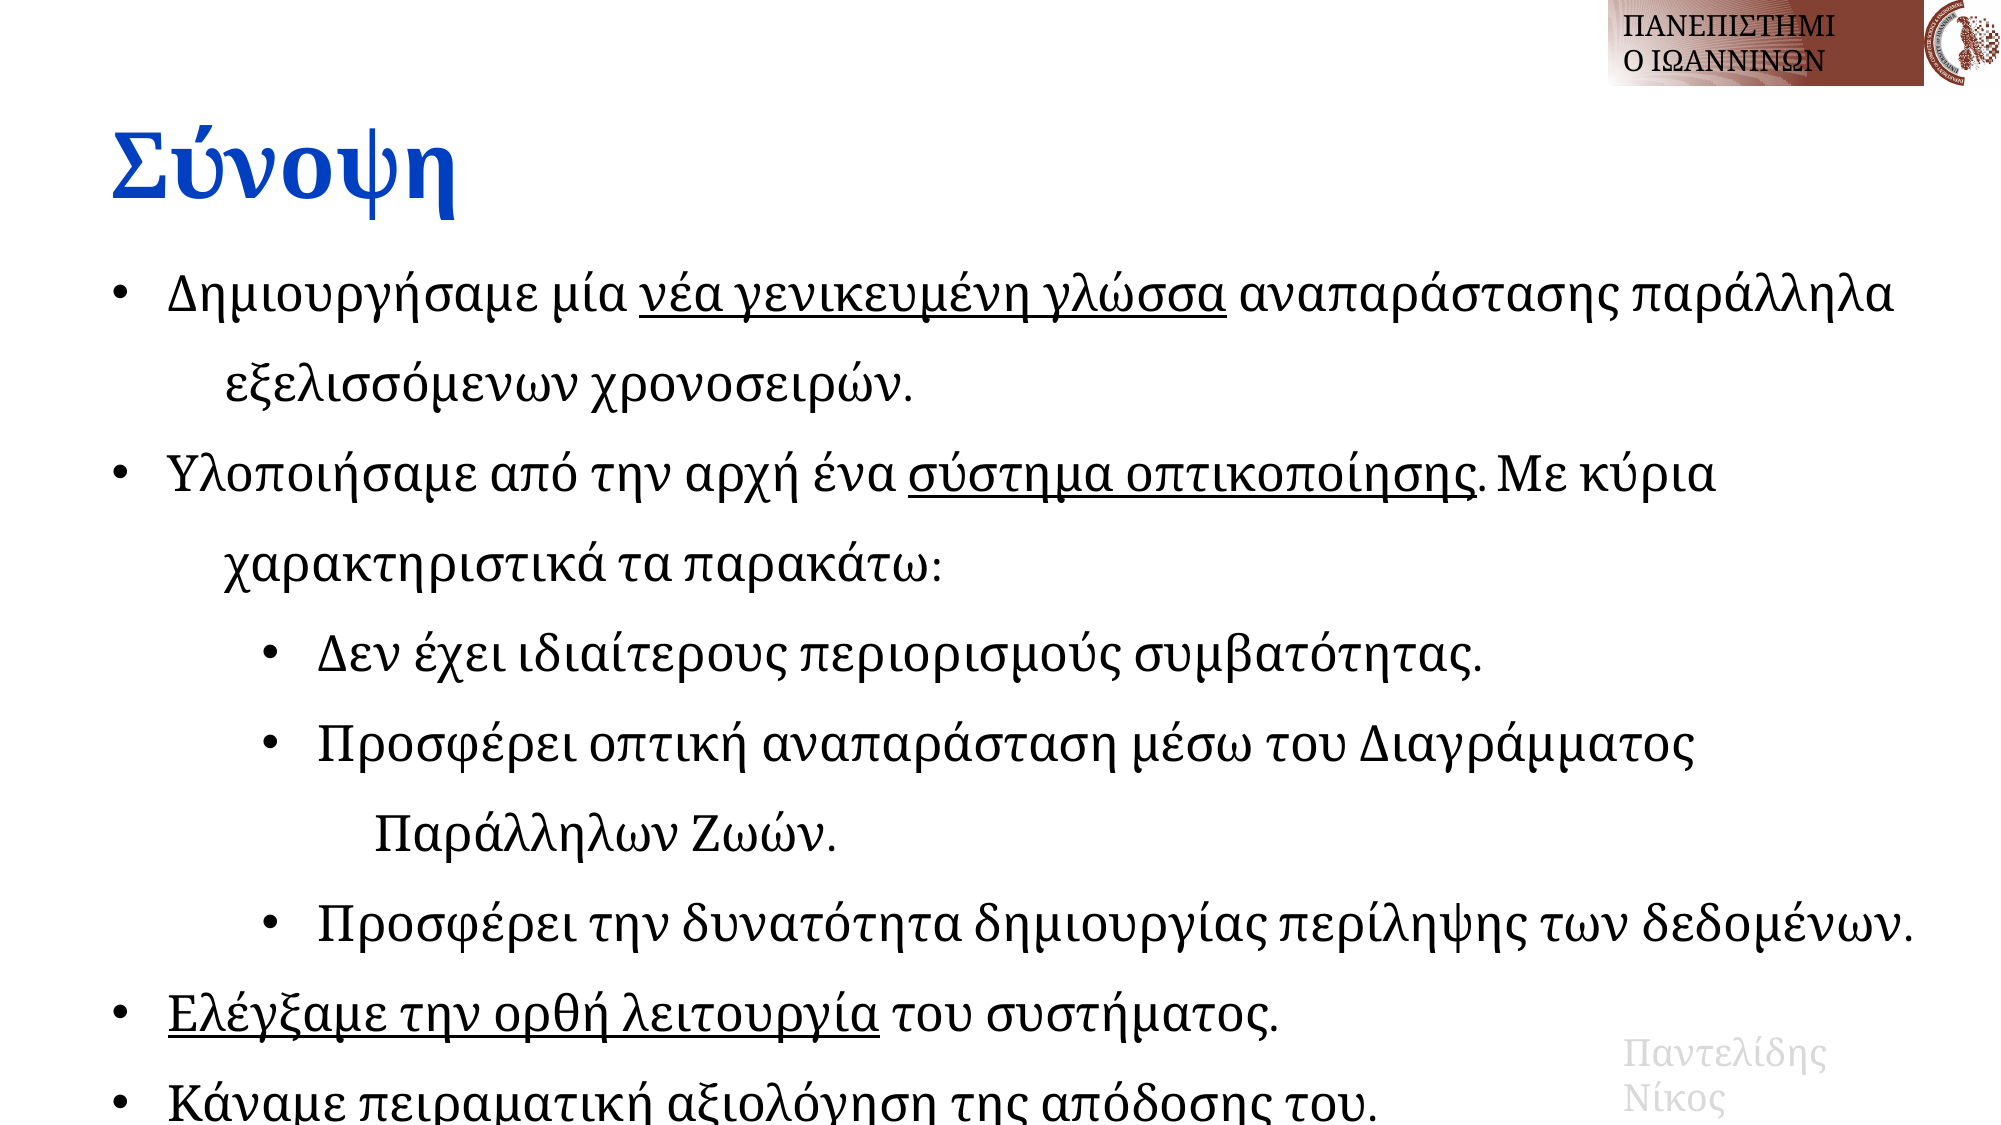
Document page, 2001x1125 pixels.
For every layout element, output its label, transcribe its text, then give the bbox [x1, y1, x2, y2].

text_box Δημιουργήσαμε μία νέα γενικευμένη γλώσσα αναπαράστασης παράλληλα εξελισσόμενων χρονοσειρών. Υλοποιήσαμε από την αρχή ένα σύστημα οπτικοποίησης. Με κύρια χαρακτηριστικά τα παρακάτω: Δεν έχει ιδιαίτερους περιορισμούς συμβατότητας. Προσφέρει οπτική αναπαράσταση μέσω του Διαγράμματος Παράλληλων Ζωών. Προσφέρει την δυνατότητα δημιουργίας περίληψης των δεδομένων. Ελέγξαμε την ορθή λειτουργία του συστήματος. Κάναμε πειραματική αξιολόγηση της απόδοσης του. [96, 224, 2000, 1046]
text_box Σύνοψη [96, 112, 1208, 224]
